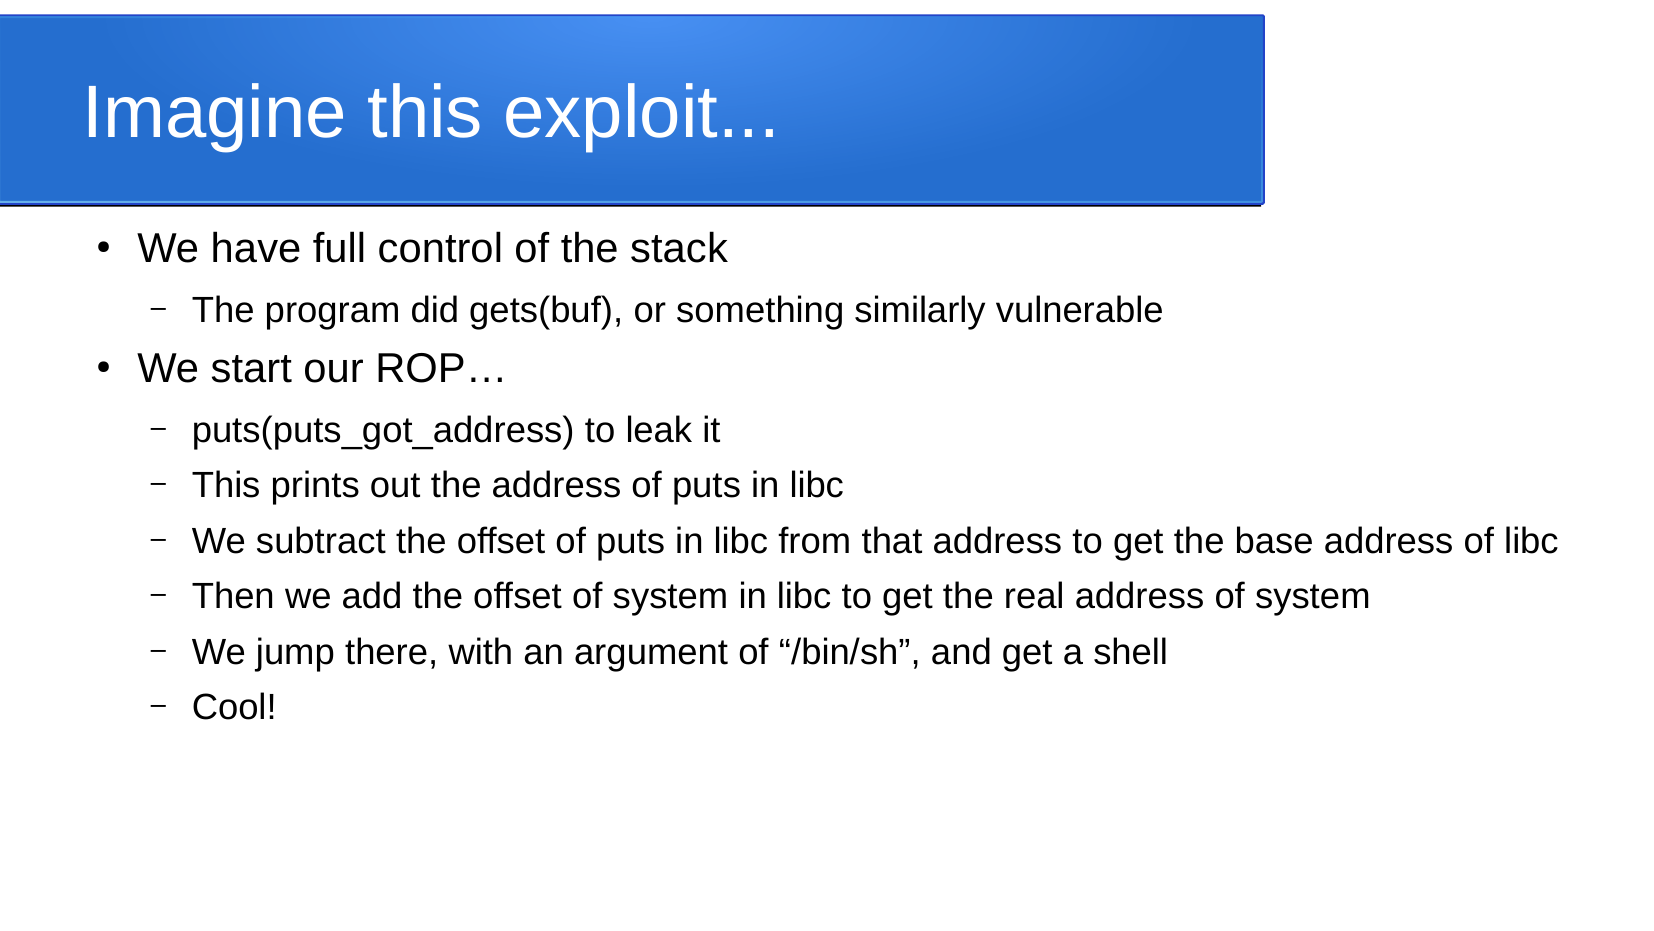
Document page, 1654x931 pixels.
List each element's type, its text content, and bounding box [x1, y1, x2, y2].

list We have full control of the stack The program did gets(buf), or something similarly vulnerable We start our ROP… puts(puts_got_address) to leak it This prints out the address of puts in libc We subtract the offset of puts in libc from that address to get the base address of libc Then we add the offset of system in libc to get the real address of system We jump there, with an argument of “/bin/sh”, and get a shell Cool! [82, 224, 1571, 764]
title Imagine this exploit... [82, 35, 1235, 189]
